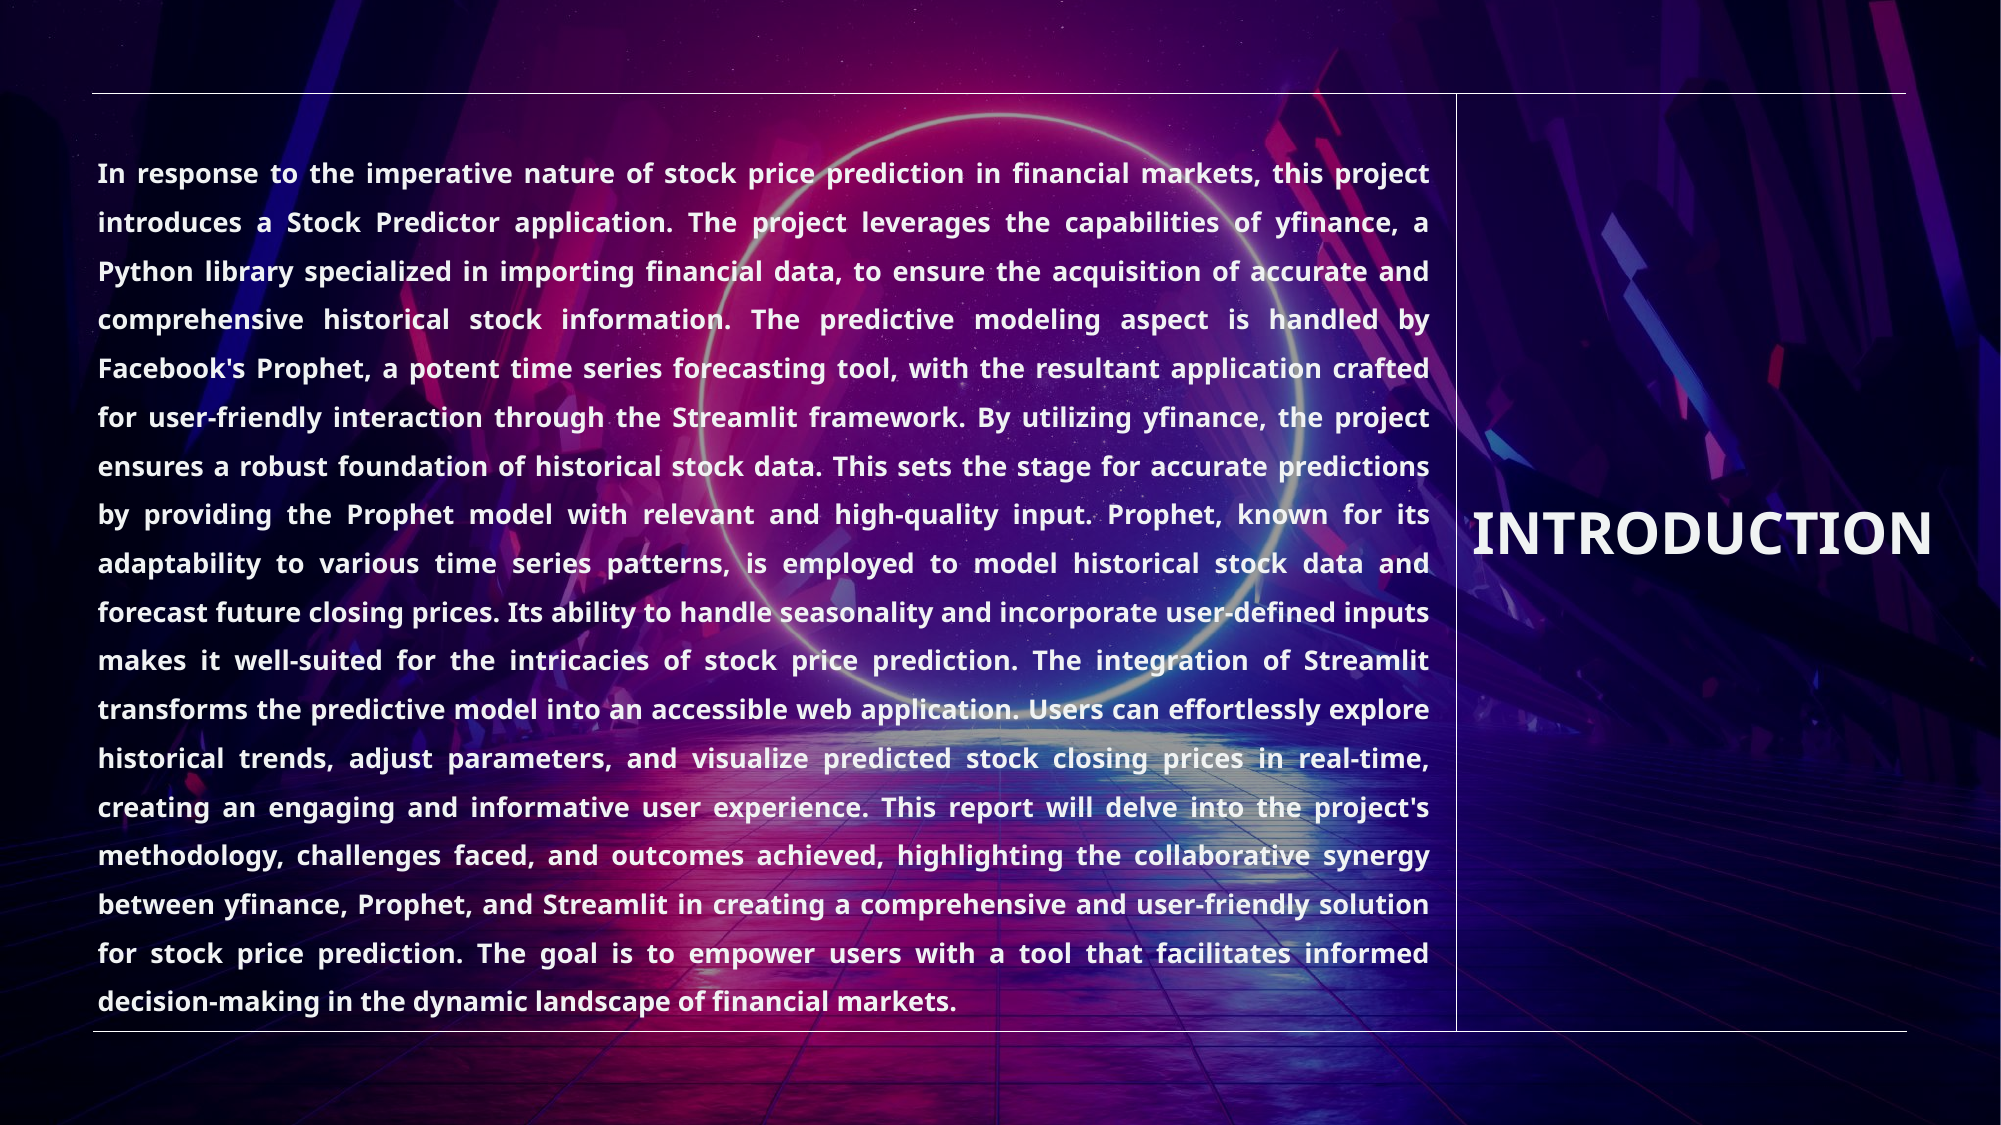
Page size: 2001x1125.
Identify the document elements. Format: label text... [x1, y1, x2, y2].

text_box INTRODUCTION [1457, 488, 2000, 575]
text_box In response to the imperative nature of stock price prediction in financial markets, this project introduces a Stock Predictor application. The project leverages the capabilities of yfinance, a Python library specialized in importing financial data, to ensure the acquisition of accurate and comprehensive historical stock information. The predictive modeling aspect is handled by Facebook's Prophet, a potent time series forecasting tool, with the resultant application crafted for user-friendly interaction through the Streamlit framework. By utilizing yfinance, the project ensures a robust foundation of historical stock data. This sets the stage for accurate predictions by providing the Prophet model with relevant and high-quality input. Prophet, known for its adaptability to various time series patterns, is employed to model historical stock data and forecast future closing prices. Its ability to handle seasonality and incorporate user-defined inputs makes it well-suited for the intricacies of stock price prediction. The integration of Streamlit transforms the predictive model into an accessible web application. Users can effortlessly explore historical trends, adjust parameters, and visualize predicted stock closing prices in real-time, creating an engaging and informative user experience. This report will delve into the project's methodology, challenges faced, and outcomes achieved, highlighting the collaborative synergy between yfinance, Prophet, and Streamlit in creating a comprehensive and user-friendly solution for stock price prediction. The goal is to empower users with a tool that facilitates informed decision-making in the dynamic landscape of financial markets. [82, 132, 1445, 978]
picture [0, 0, 2000, 1125]
